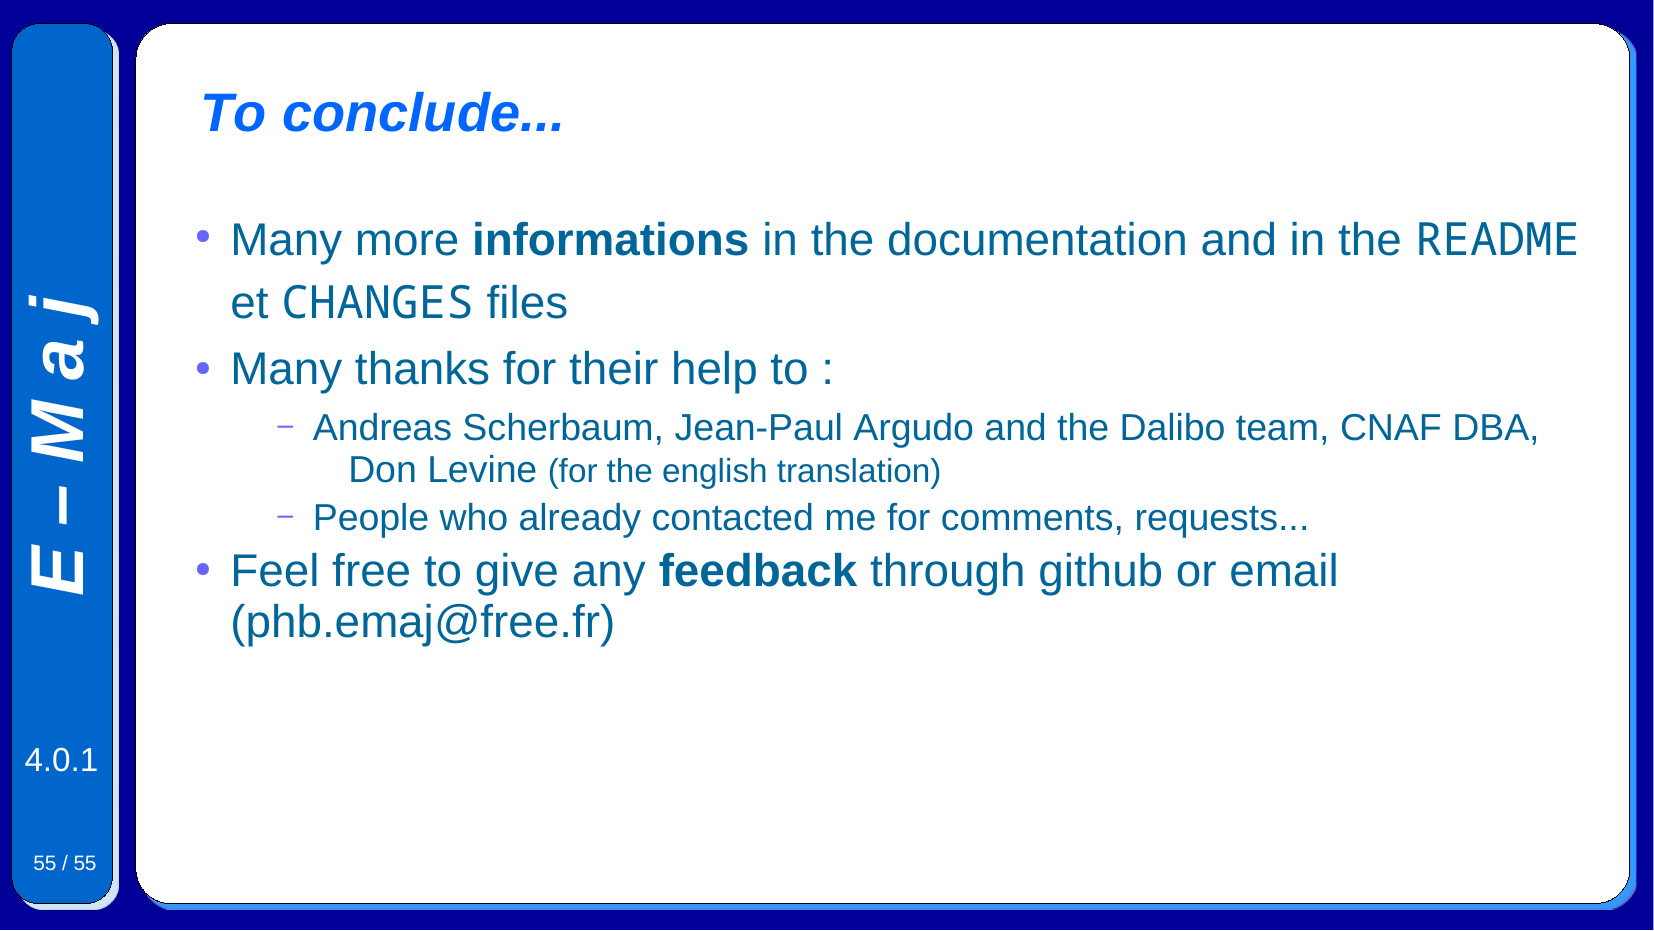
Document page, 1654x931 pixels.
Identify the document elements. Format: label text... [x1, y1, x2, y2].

title To conclude... [200, 34, 1575, 191]
list Many more informations in the documentation and in the README et CHANGES files Many thanks for their help to : Andreas Scherbaum, Jean-Paul Argudo and the Dalibo team, CNAF DBA, Don Levine (for the english translation) People who already contacted me for comments, requests... Feel free to give any feedback through github or email (phb.emaj@free.fr) [177, 206, 1587, 827]
